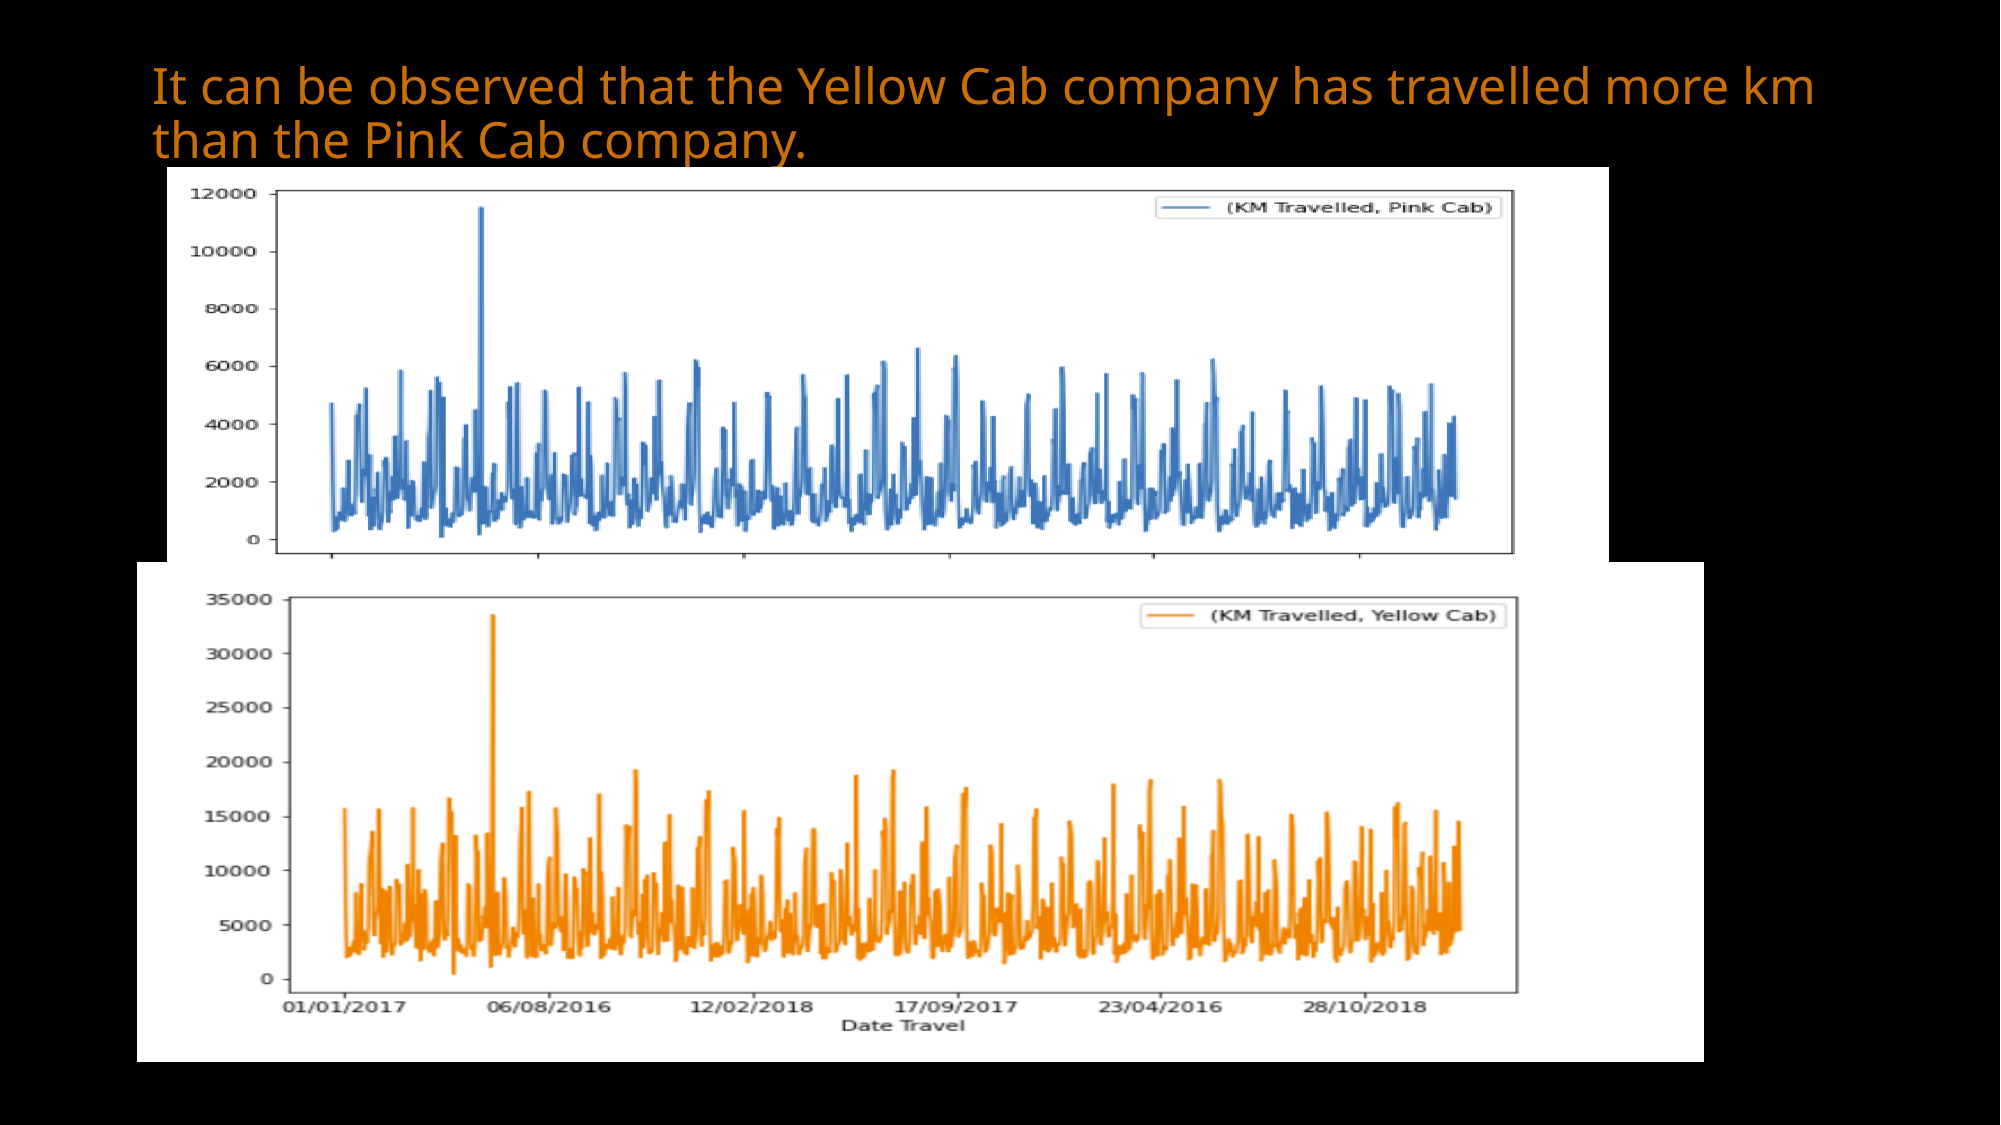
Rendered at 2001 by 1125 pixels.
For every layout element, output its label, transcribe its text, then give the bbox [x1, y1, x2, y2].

title It can be observed that the Yellow Cab company has travelled more km than the Pink Cab company. [137, 54, 1863, 162]
picture [137, 167, 1704, 1062]
